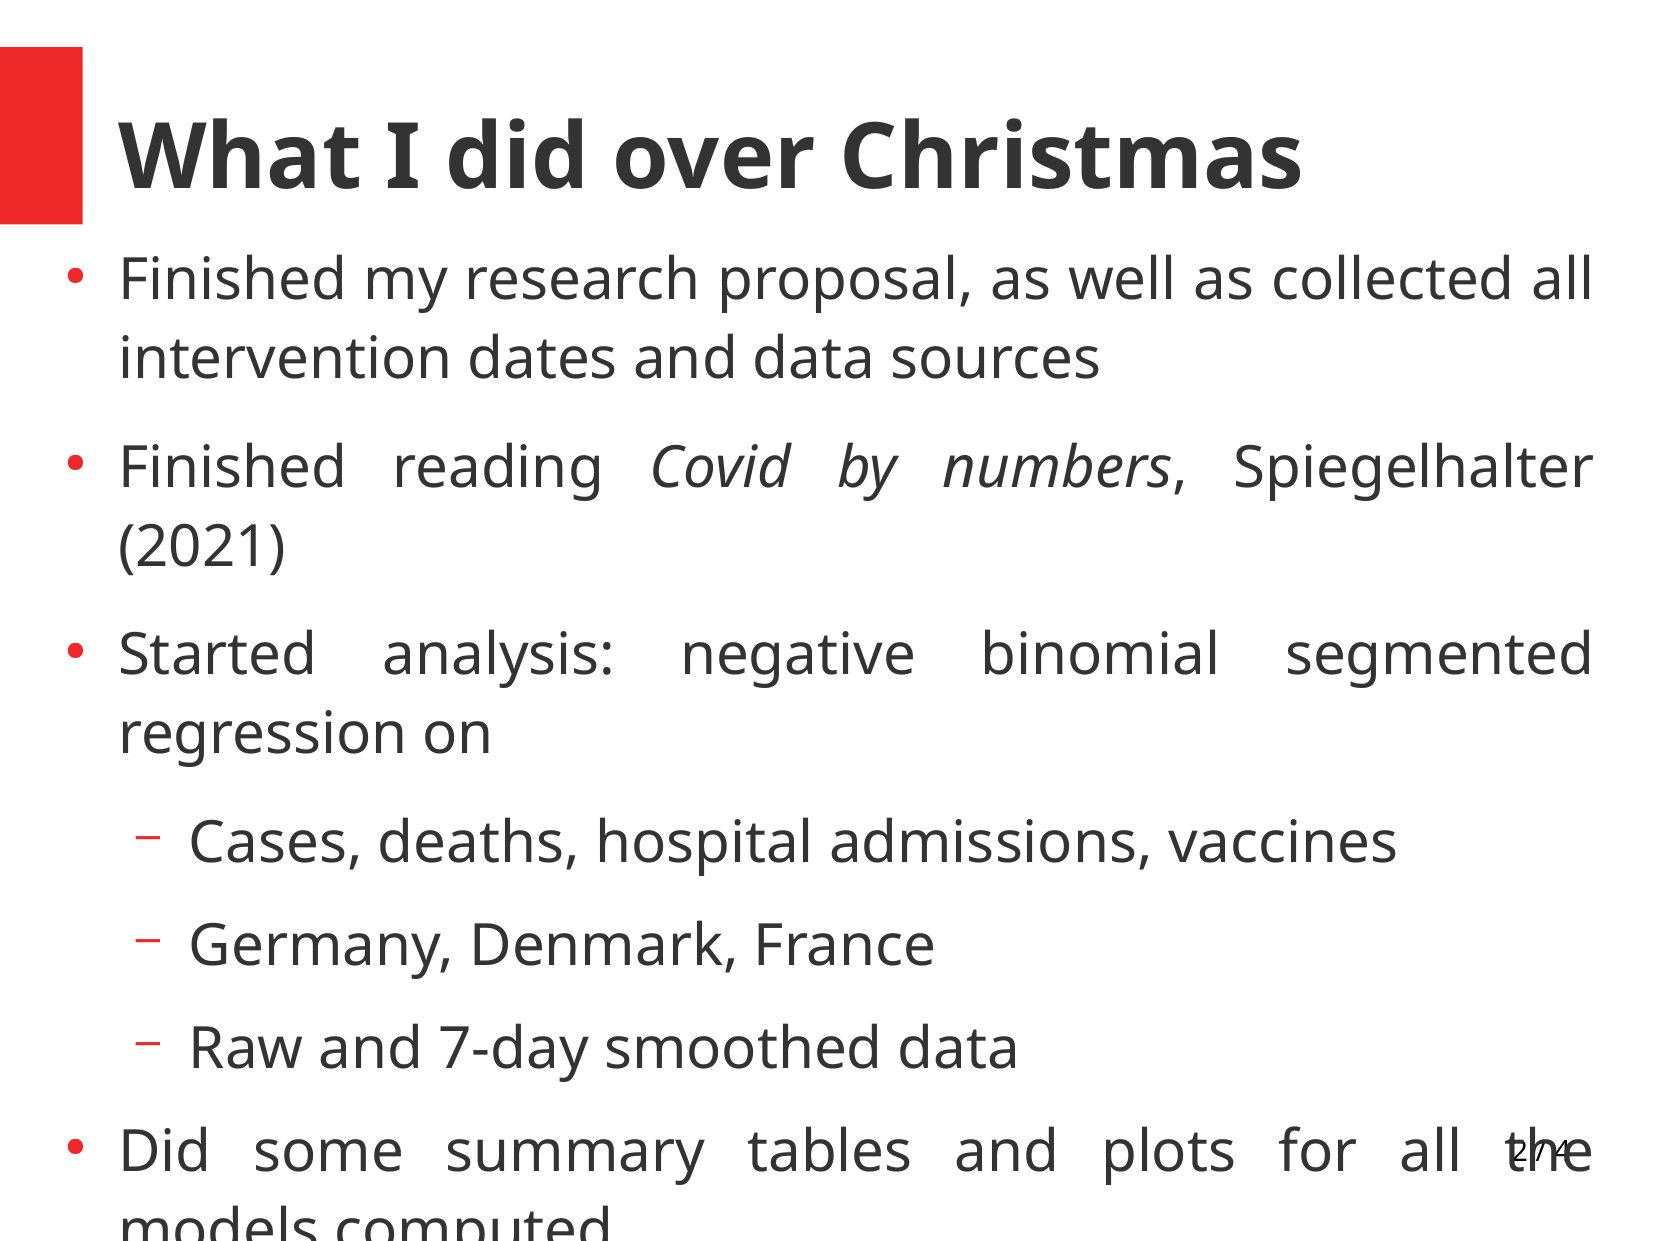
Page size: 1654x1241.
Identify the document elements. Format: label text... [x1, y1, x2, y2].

title What I did over Christmas [118, 49, 1571, 237]
list Finished my research proposal, as well as collected all intervention dates and data sources Finished reading Covid by numbers, Spiegelhalter (2021) Started analysis: negative binomial segmented regression on Cases, deaths, hospital admissions, vaccines Germany, Denmark, France Raw and 7-day smoothed data Did some summary tables and plots for all the models computed [47, 237, 1595, 957]
